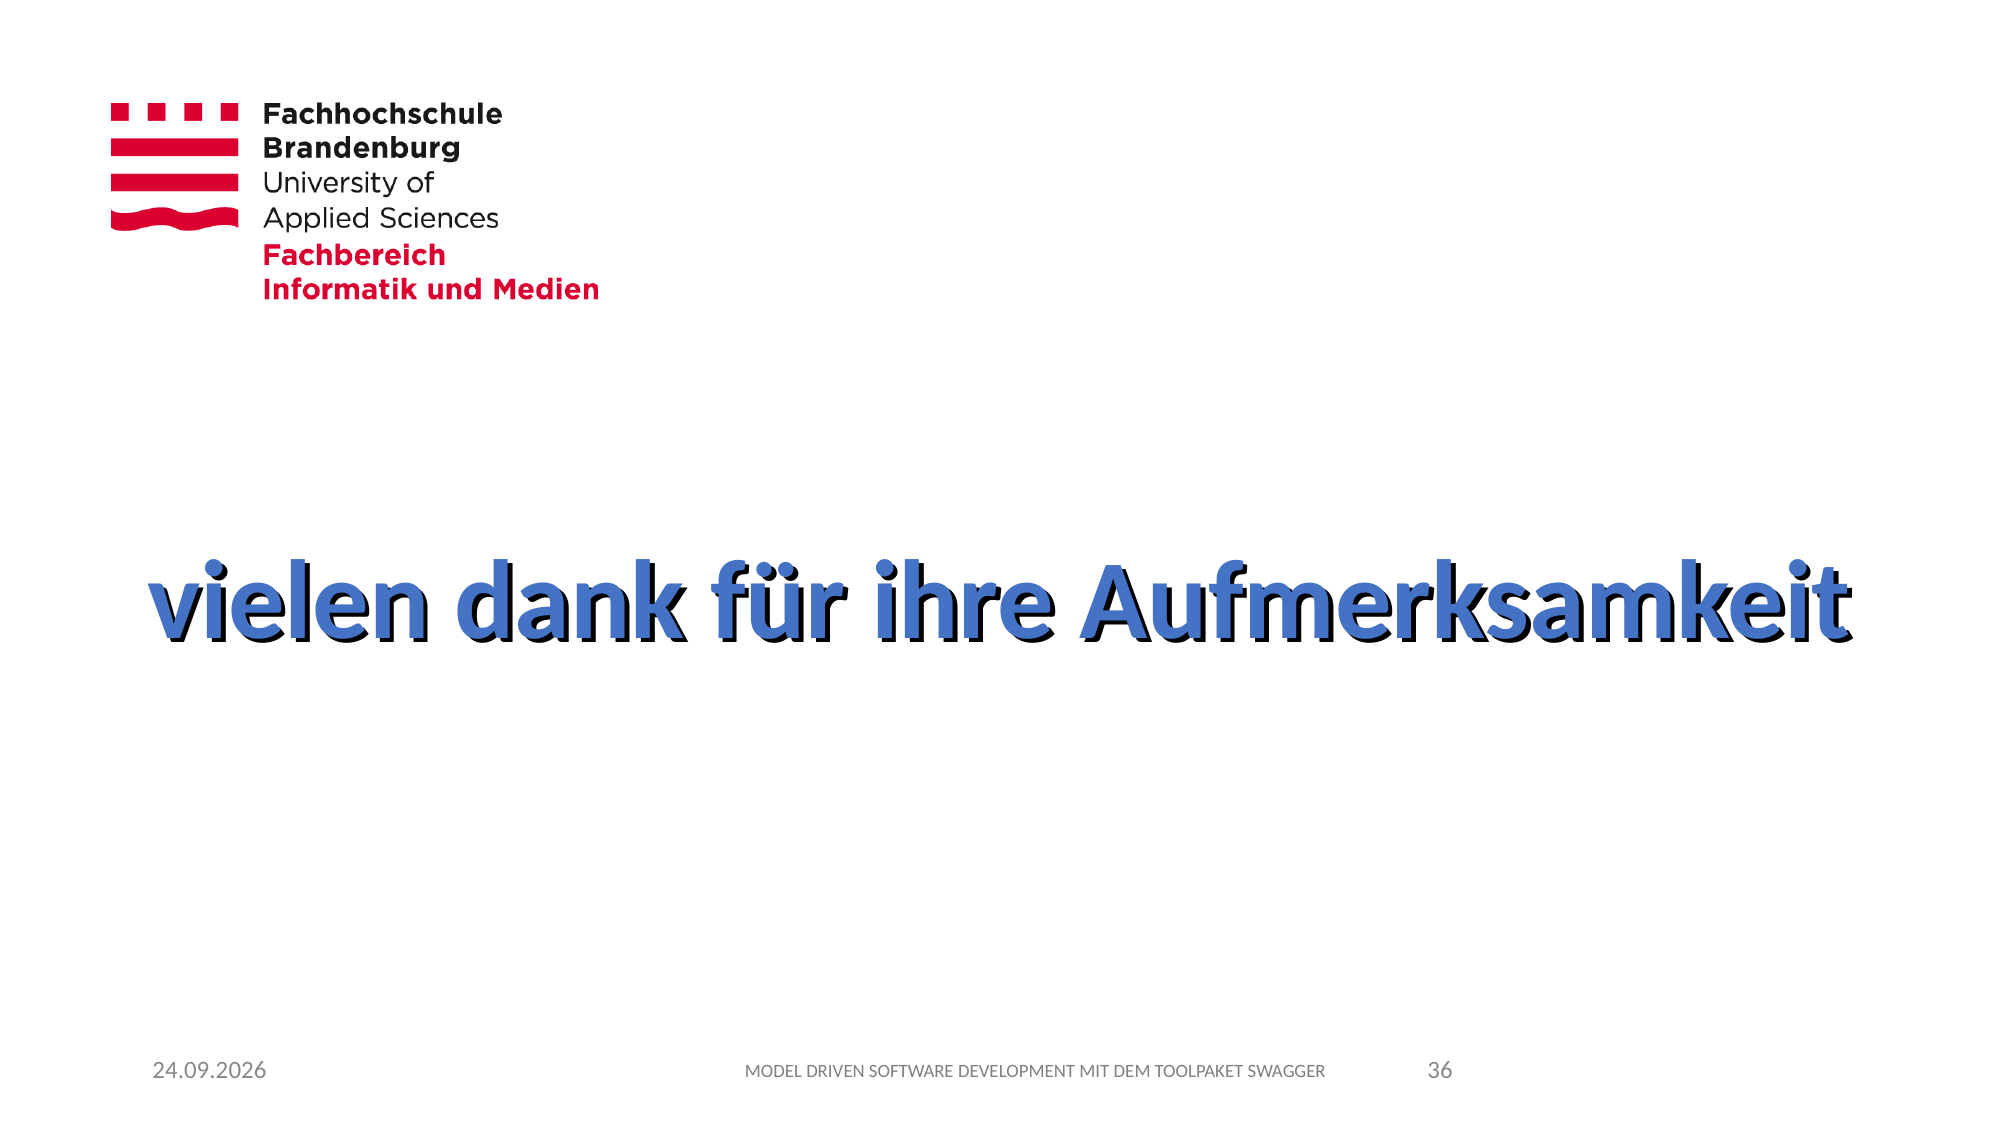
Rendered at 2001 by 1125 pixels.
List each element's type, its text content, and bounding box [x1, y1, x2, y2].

text_box vielen dank für ihre Aufmerksamkeit [132, 446, 1868, 664]
text_box MODEL DRIVEN SOFTWARE DEVELOPMENT MIT DEM TOOLPAKET SWAGGER [588, 1042, 1412, 1103]
text_box [1412, 1042, 1863, 1103]
picture [26, 18, 725, 384]
text_box 25.01.2018 [137, 1042, 588, 1103]
